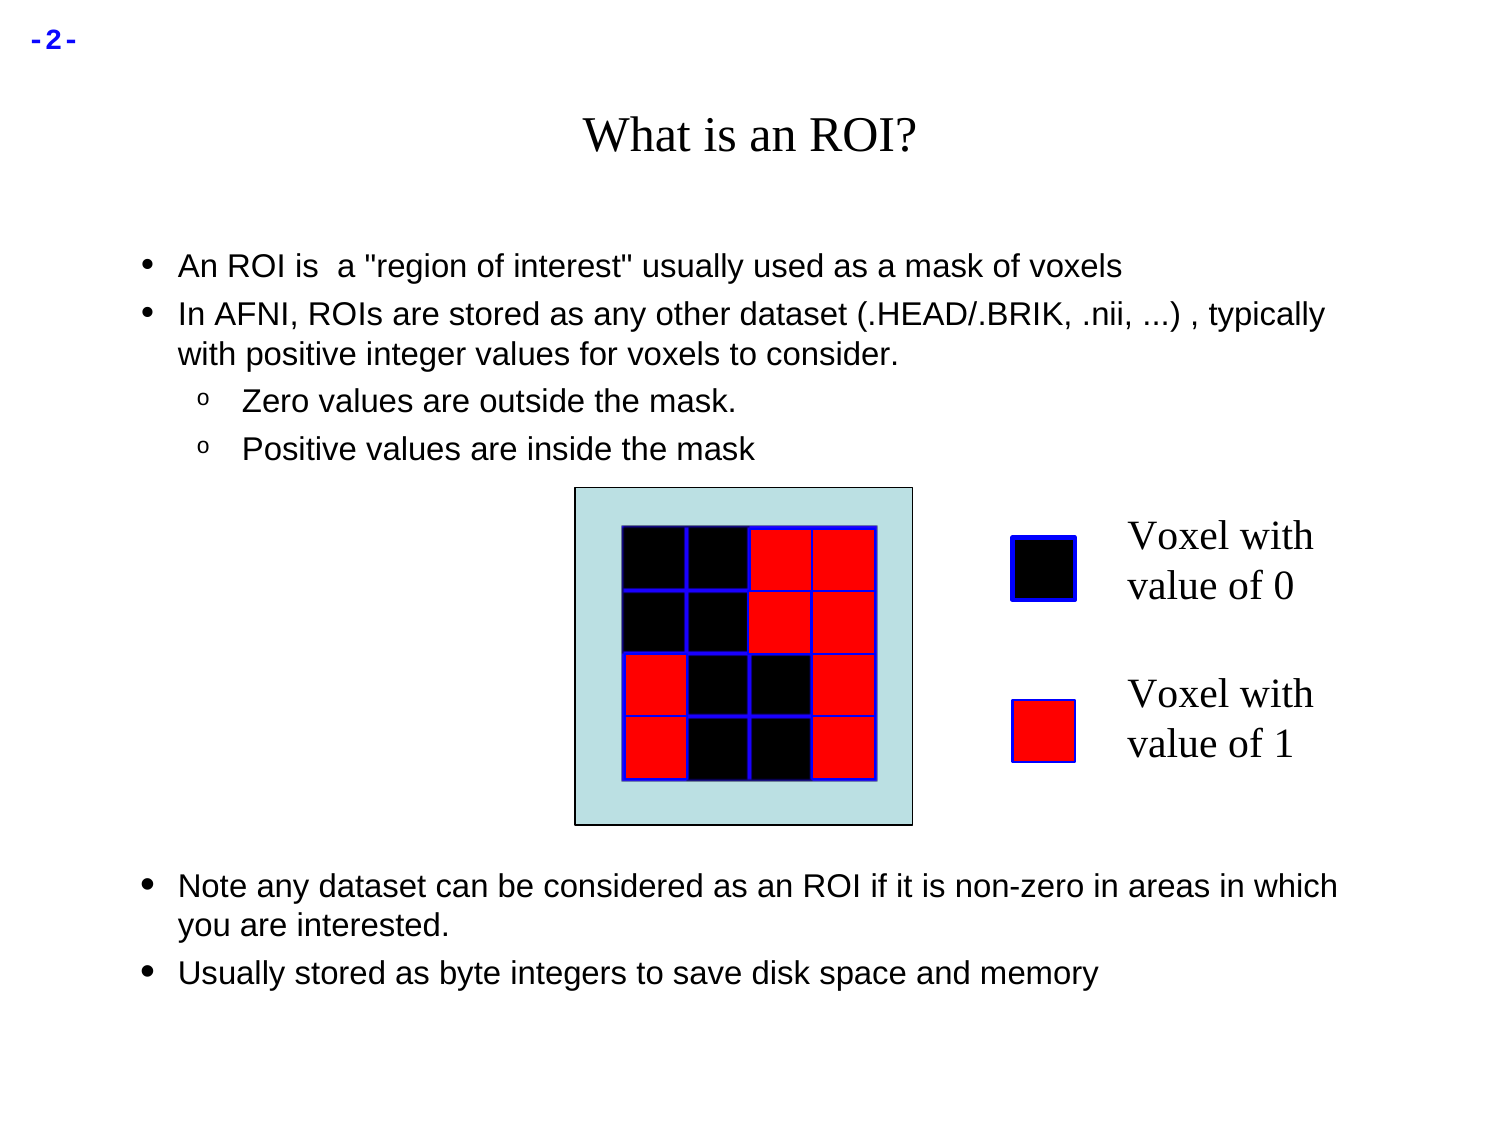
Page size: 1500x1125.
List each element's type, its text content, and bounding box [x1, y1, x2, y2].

picture [620, 524, 880, 784]
text_box [1012, 699, 1075, 763]
text_box [624, 653, 688, 779]
text_box Voxel with value of 0 [1112, 500, 1351, 658]
text_box [748, 528, 875, 779]
text_box Voxel with value of 1 [1112, 658, 1351, 824]
text_box [1012, 537, 1075, 601]
list An ROI is a "region of interest" usually used as a mask of voxels In AFNI, ROIs are stored as any other dataset (.HEAD/.BRIK, .nii, ...) , typically with positive integer values for voxels to consider. Zero values are outside the mask. Positive values are inside the mask Note any dataset can be considered as an ROI if it is non-zero in areas in which you are interested. Usually stored as byte integers to save disk space and memory [125, 237, 1401, 1000]
title What is an ROI? [112, 74, 1388, 188]
